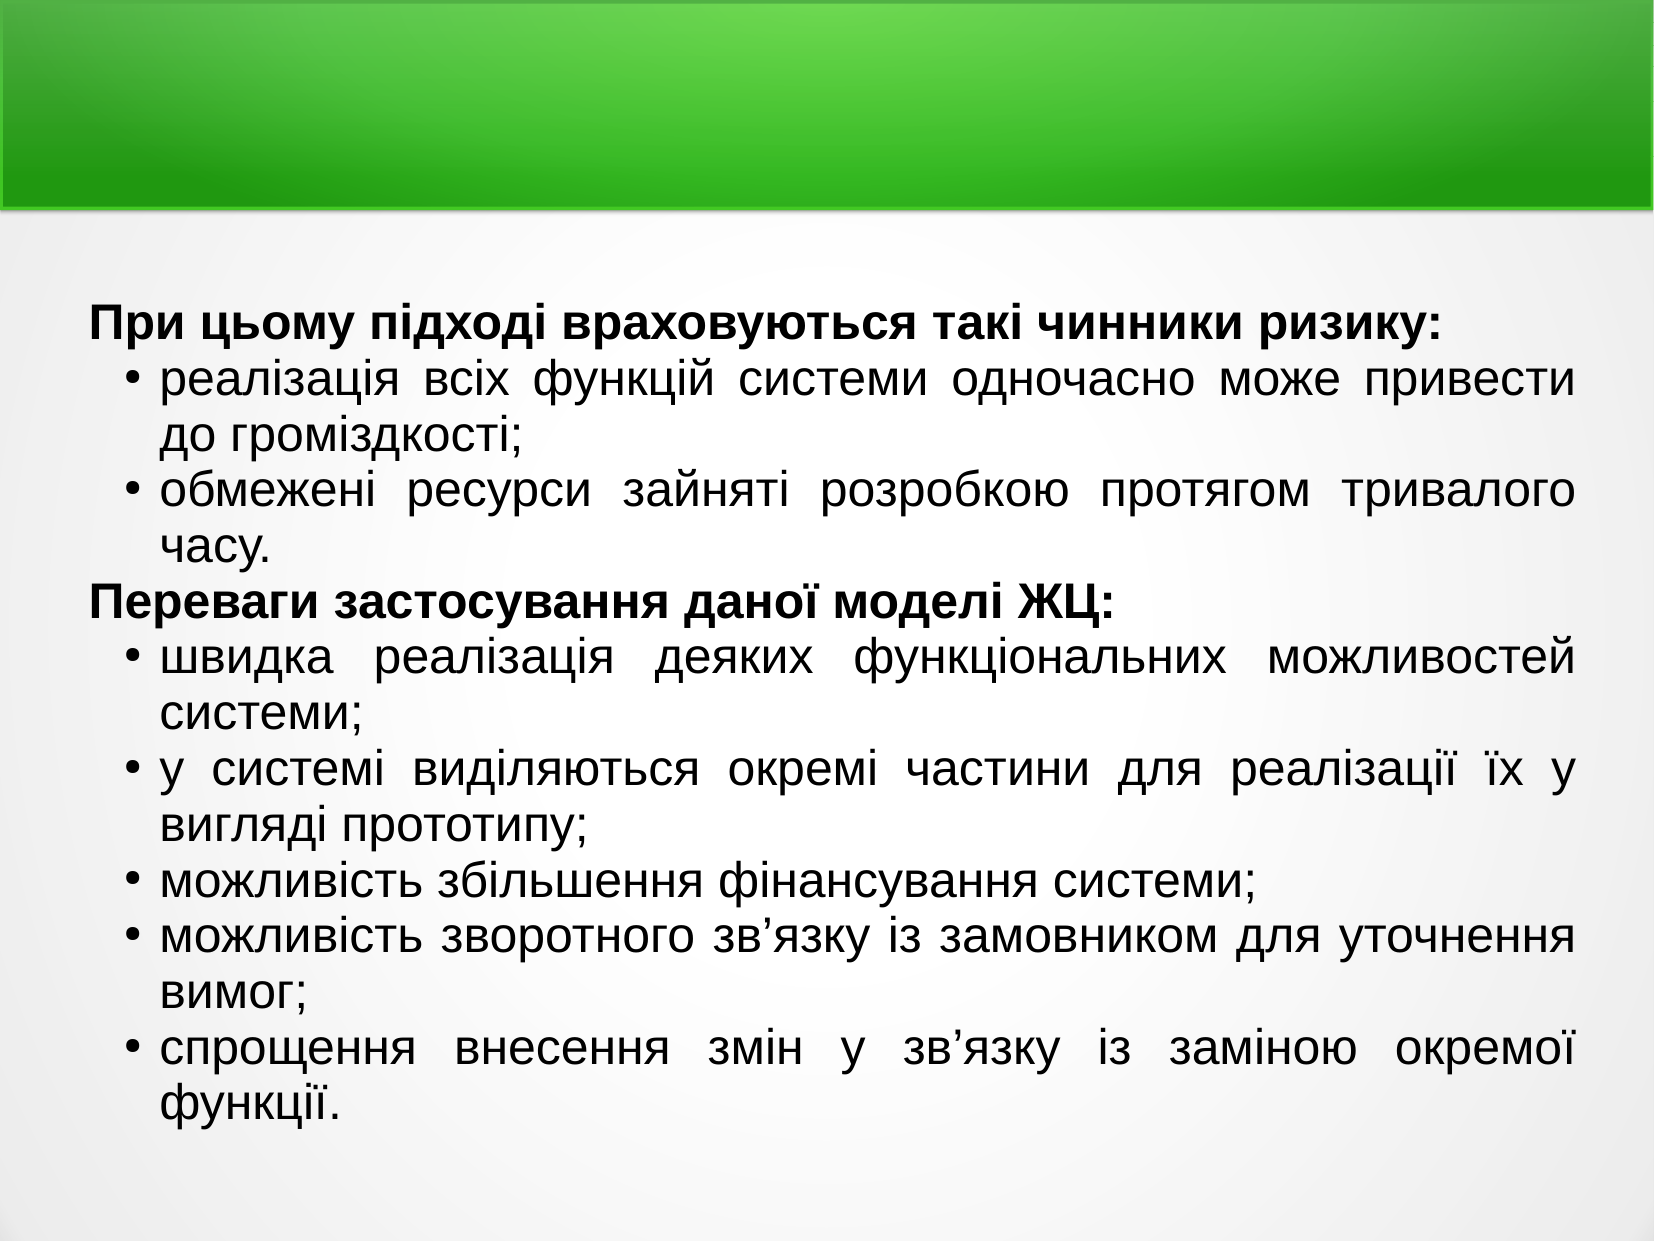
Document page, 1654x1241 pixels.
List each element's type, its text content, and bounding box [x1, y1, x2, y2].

subtitle При цьому підході враховуються такі чинники ризику: реалізація всіх функцій системи одночасно може привести до громіздкості; обмежені ресурси зайняті розробкою протягом тривалого часу. Переваги застосування даної моделі ЖЦ: швидка реалізація деяких функціональних можливостей системи; у системі виділяються окремі частини для реалізації їх у вигляді прототипу; можливість збільшення фінансування системи; можливість зворотного зв’язку із замовником для уточнення вимог; спрощення внесення змін у зв’язку із заміною окремої функції. [88, 230, 1577, 1195]
